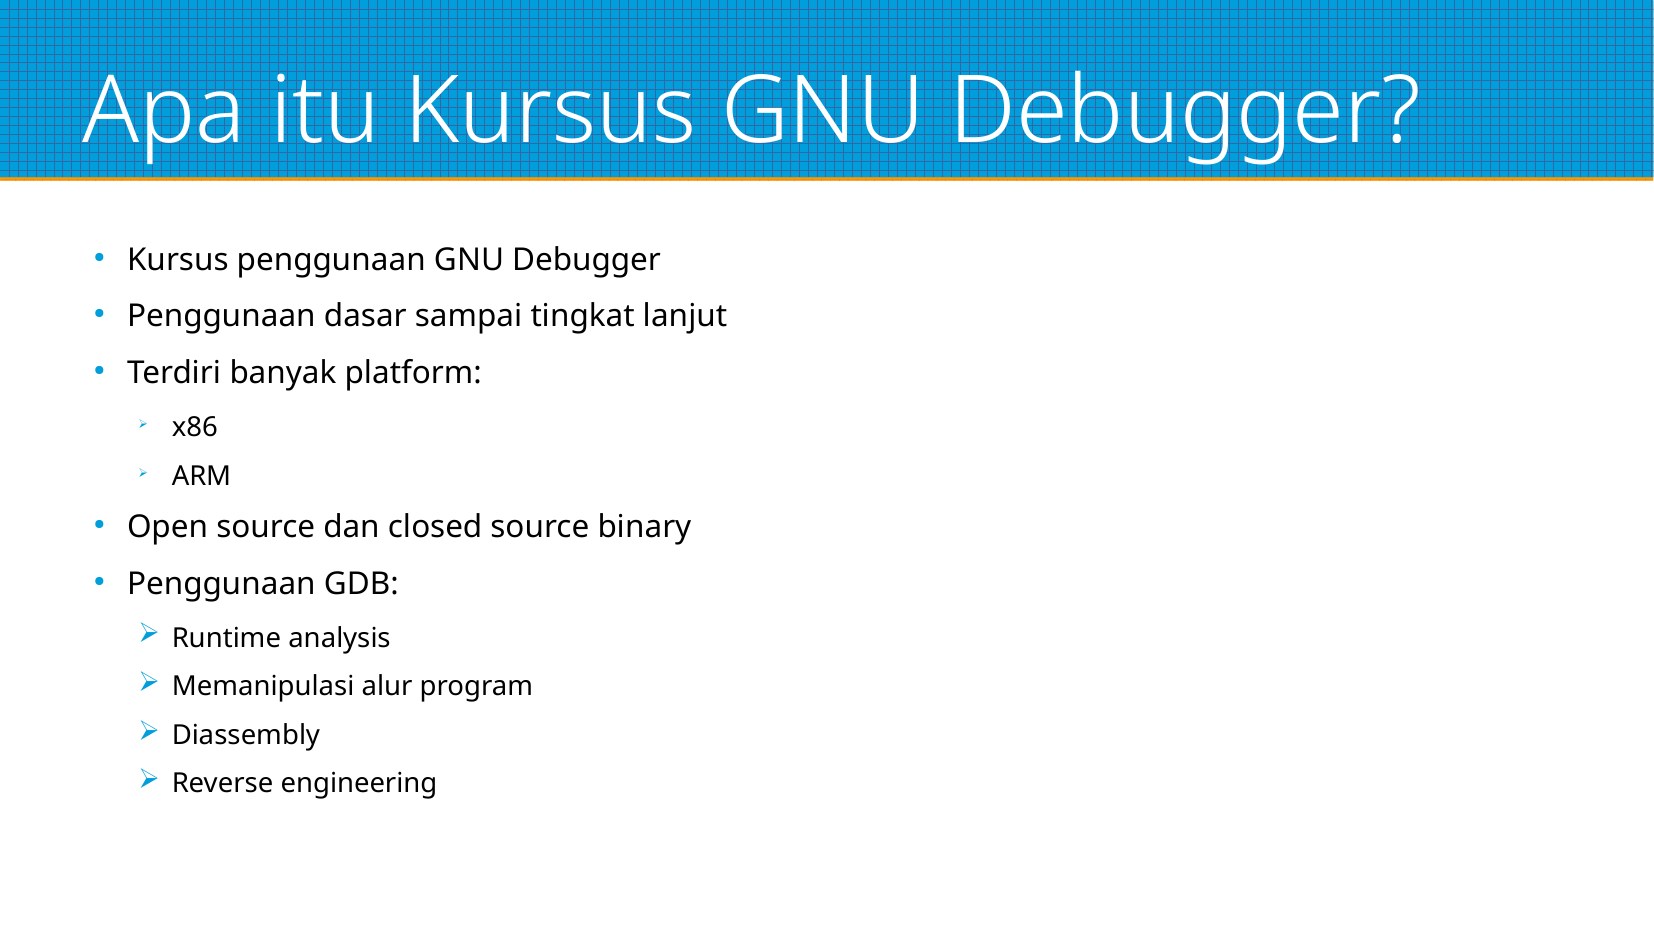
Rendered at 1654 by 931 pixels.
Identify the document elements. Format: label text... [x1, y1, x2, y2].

list Kursus penggunaan GNU Debugger Penggunaan dasar sampai tingkat lanjut Terdiri banyak platform: x86 ARM Open source dan closed source binary Penggunaan GDB: Runtime analysis Memanipulasi alur program Diassembly Reverse engineering [82, 236, 1563, 811]
title Apa itu Kursus GNU Debugger? [82, 14, 1571, 171]
